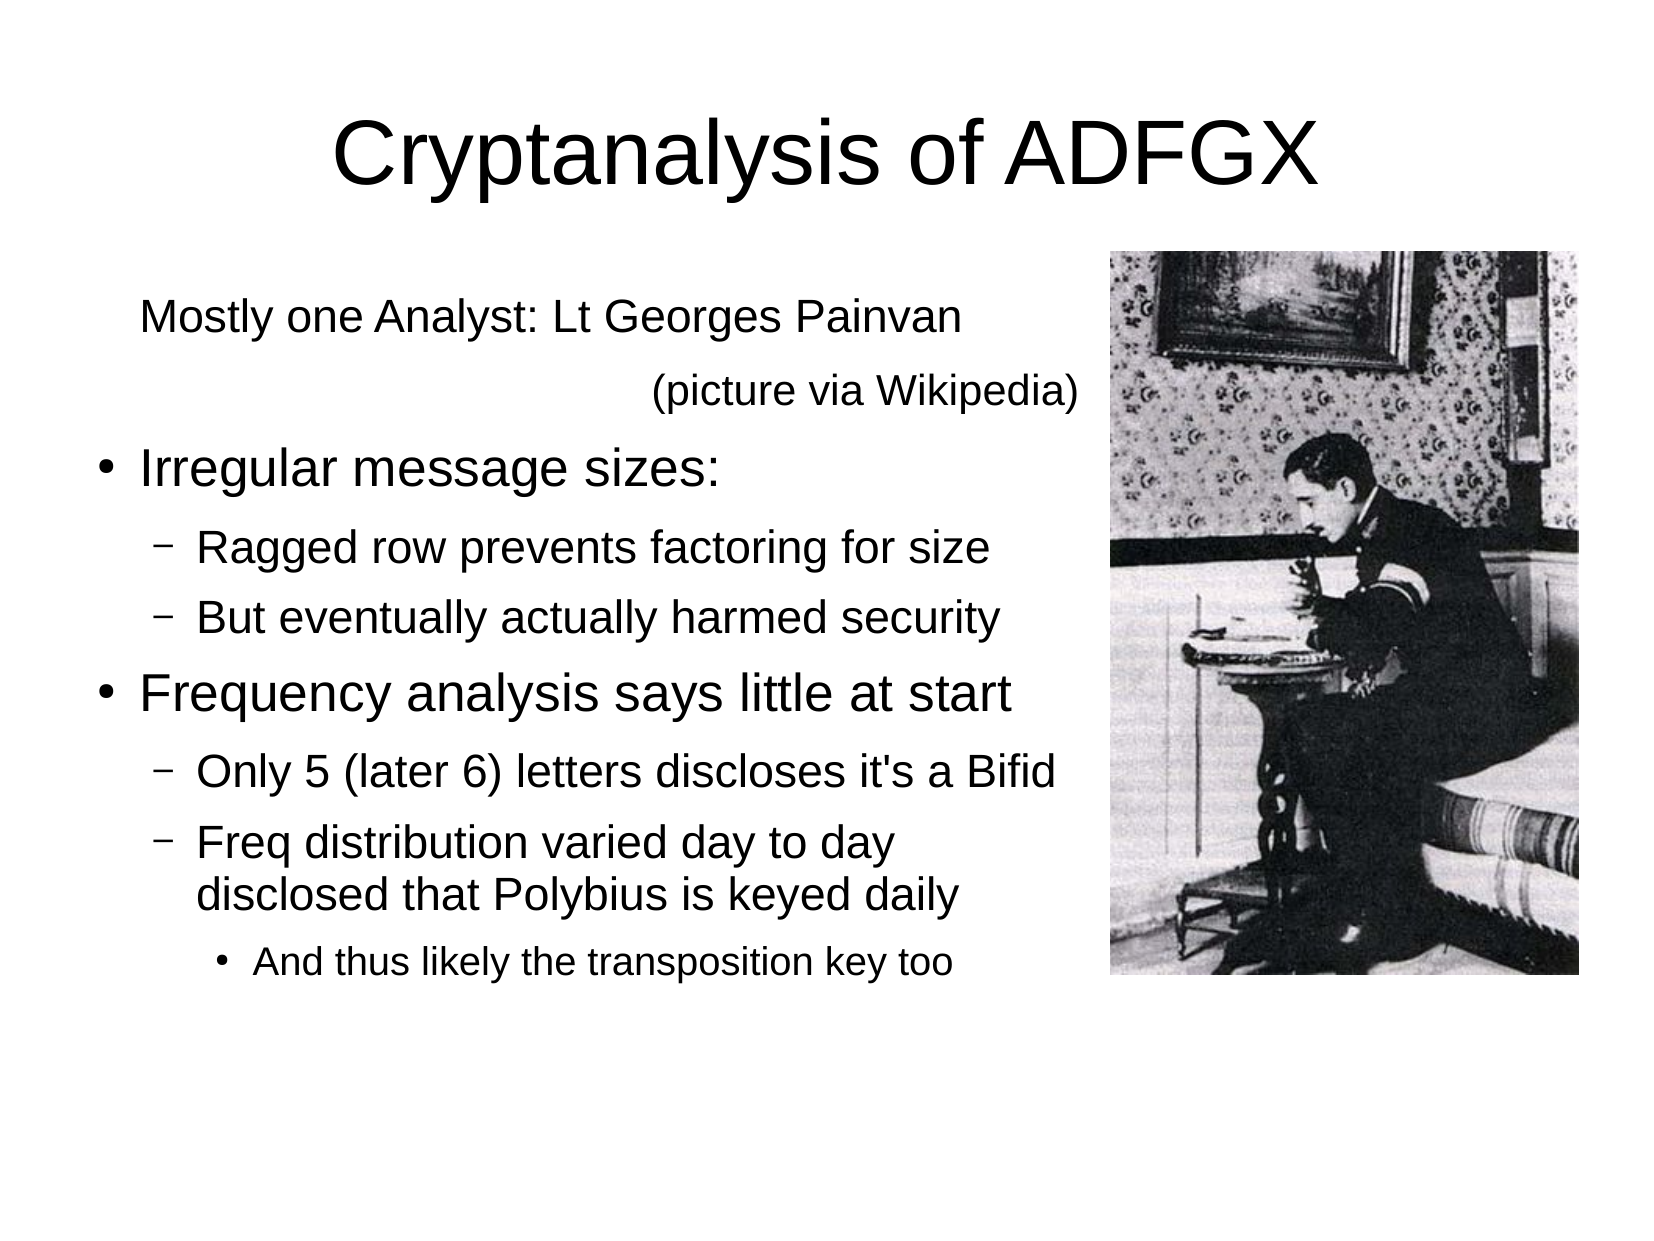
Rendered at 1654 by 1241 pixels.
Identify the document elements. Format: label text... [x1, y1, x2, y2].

picture [1110, 251, 1579, 976]
list Mostly one Analyst: Lt Georges Painvan (picture via Wikipedia) Irregular message sizes: Ragged row prevents factoring for size But eventually actually harmed security Frequency analysis says little at start Only 5 (later 6) letters discloses it's a Bifid Freq distribution varied day to day disclosed that Polybius is keyed daily And thus likely the transposition key too [82, 290, 1081, 1036]
title Cryptanalysis of ADFGX [82, 49, 1571, 257]
